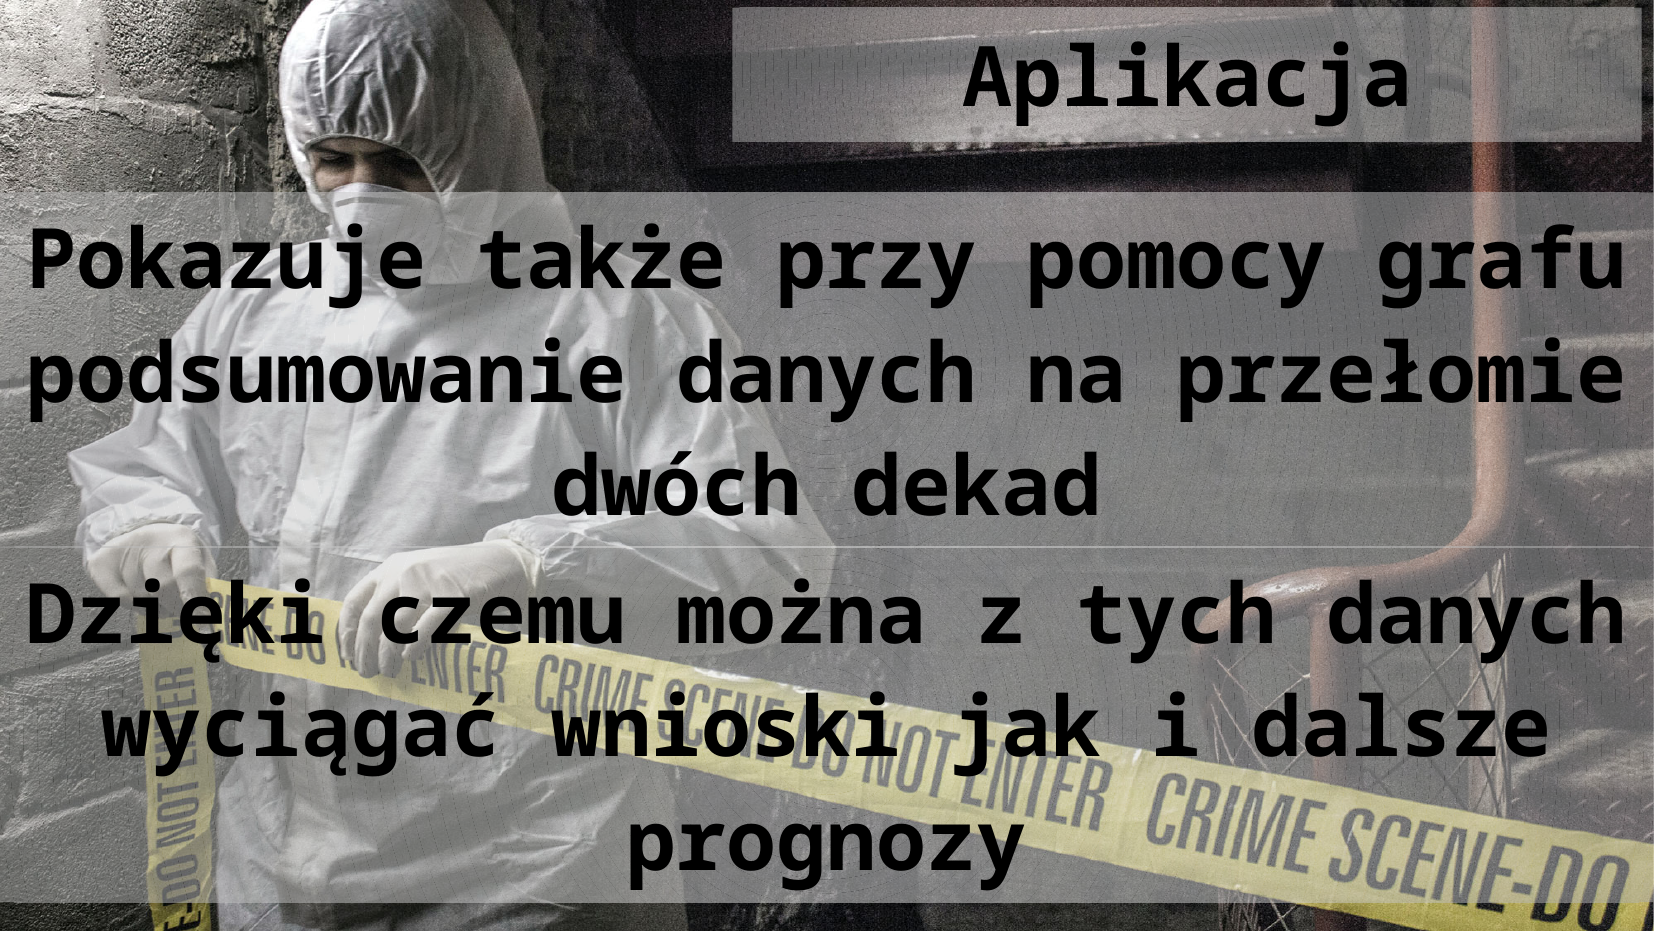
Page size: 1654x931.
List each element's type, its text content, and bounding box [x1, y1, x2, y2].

text_box Dzięki czemu można z tych danych wyciągać wnioski jak i dalsze prognozy [0, 566, 1654, 882]
picture [0, 903, 1654, 931]
text_box Aplikacja [732, 7, 1642, 142]
text_box Pokazuje także przy pomocy grafu podsumowanie danych na przełomie dwóch dekad [0, 212, 1654, 528]
picture [0, 0, 1654, 192]
